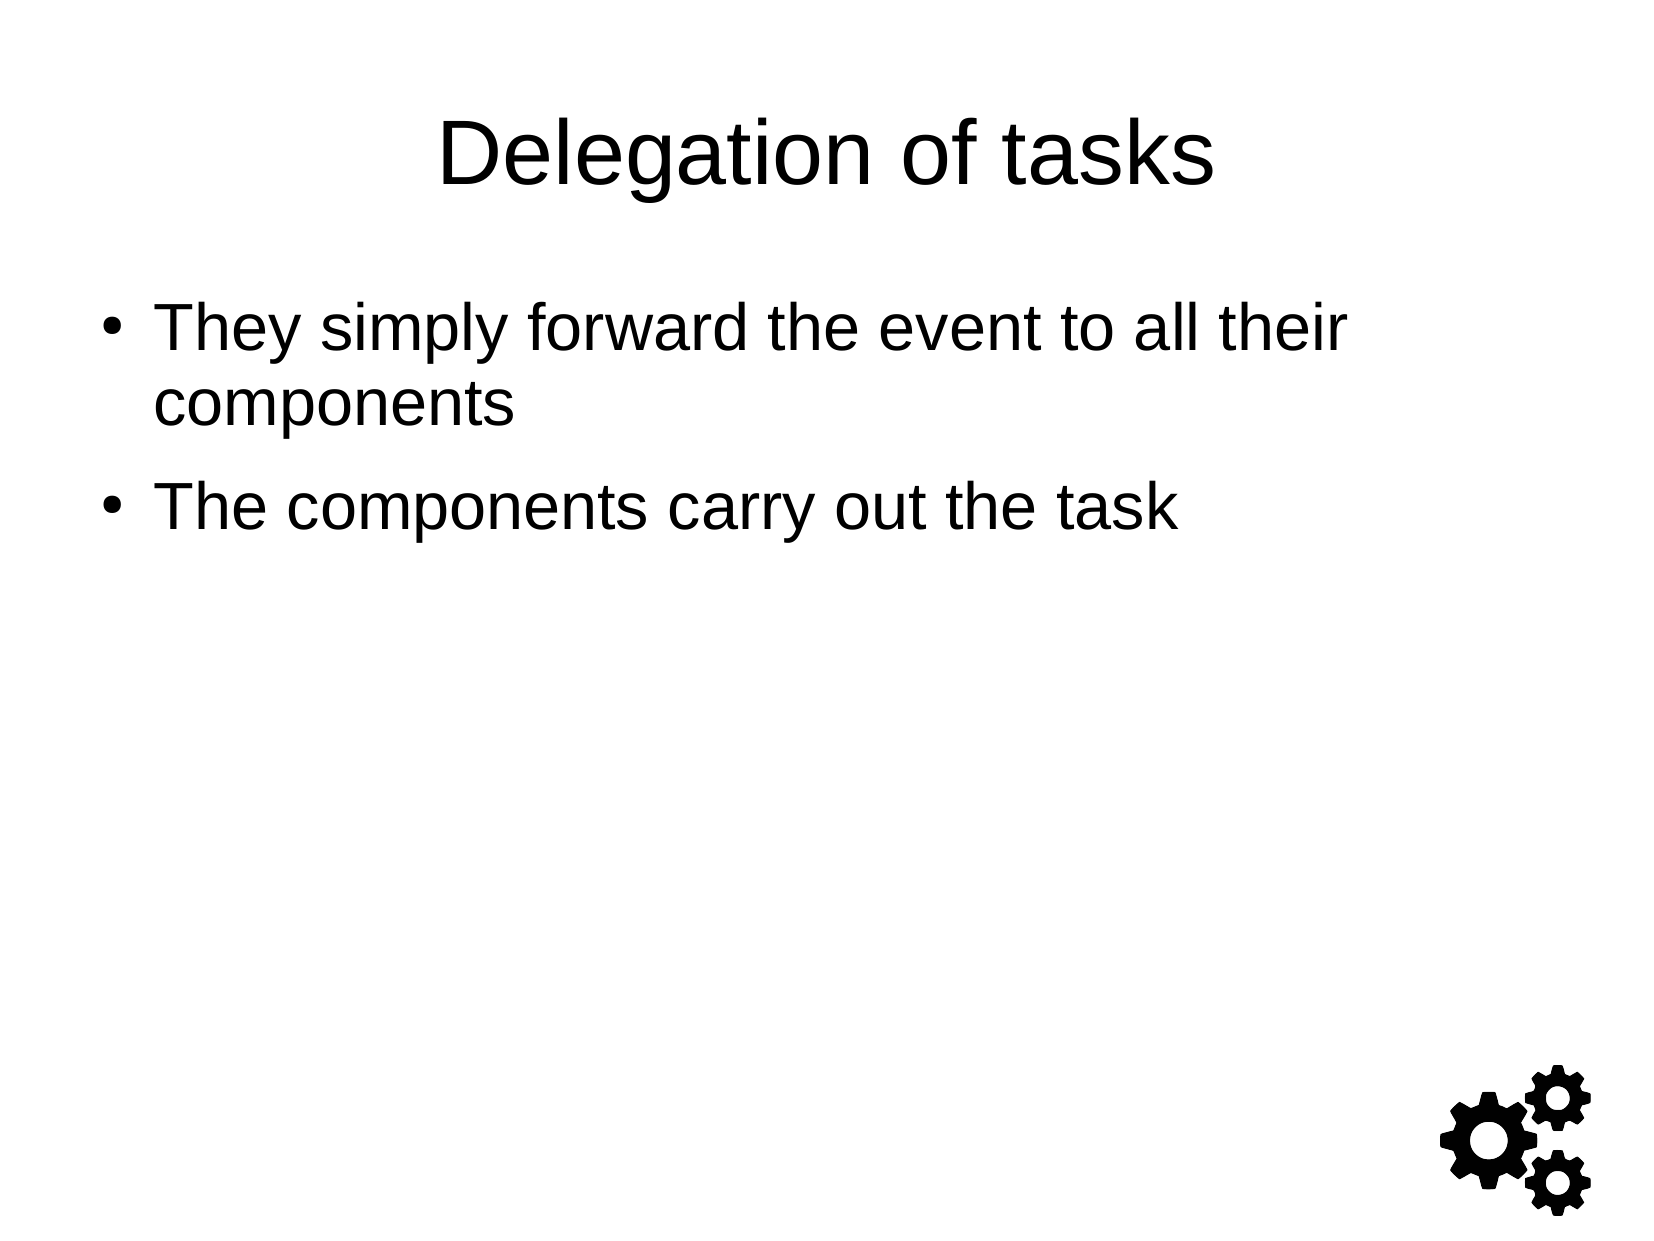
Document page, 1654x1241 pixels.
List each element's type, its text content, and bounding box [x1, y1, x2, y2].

title Delegation of tasks [82, 49, 1571, 257]
list They simply forward the event to all their components The components carry out the task [82, 290, 1571, 1010]
picture [1440, 1065, 1591, 1216]
